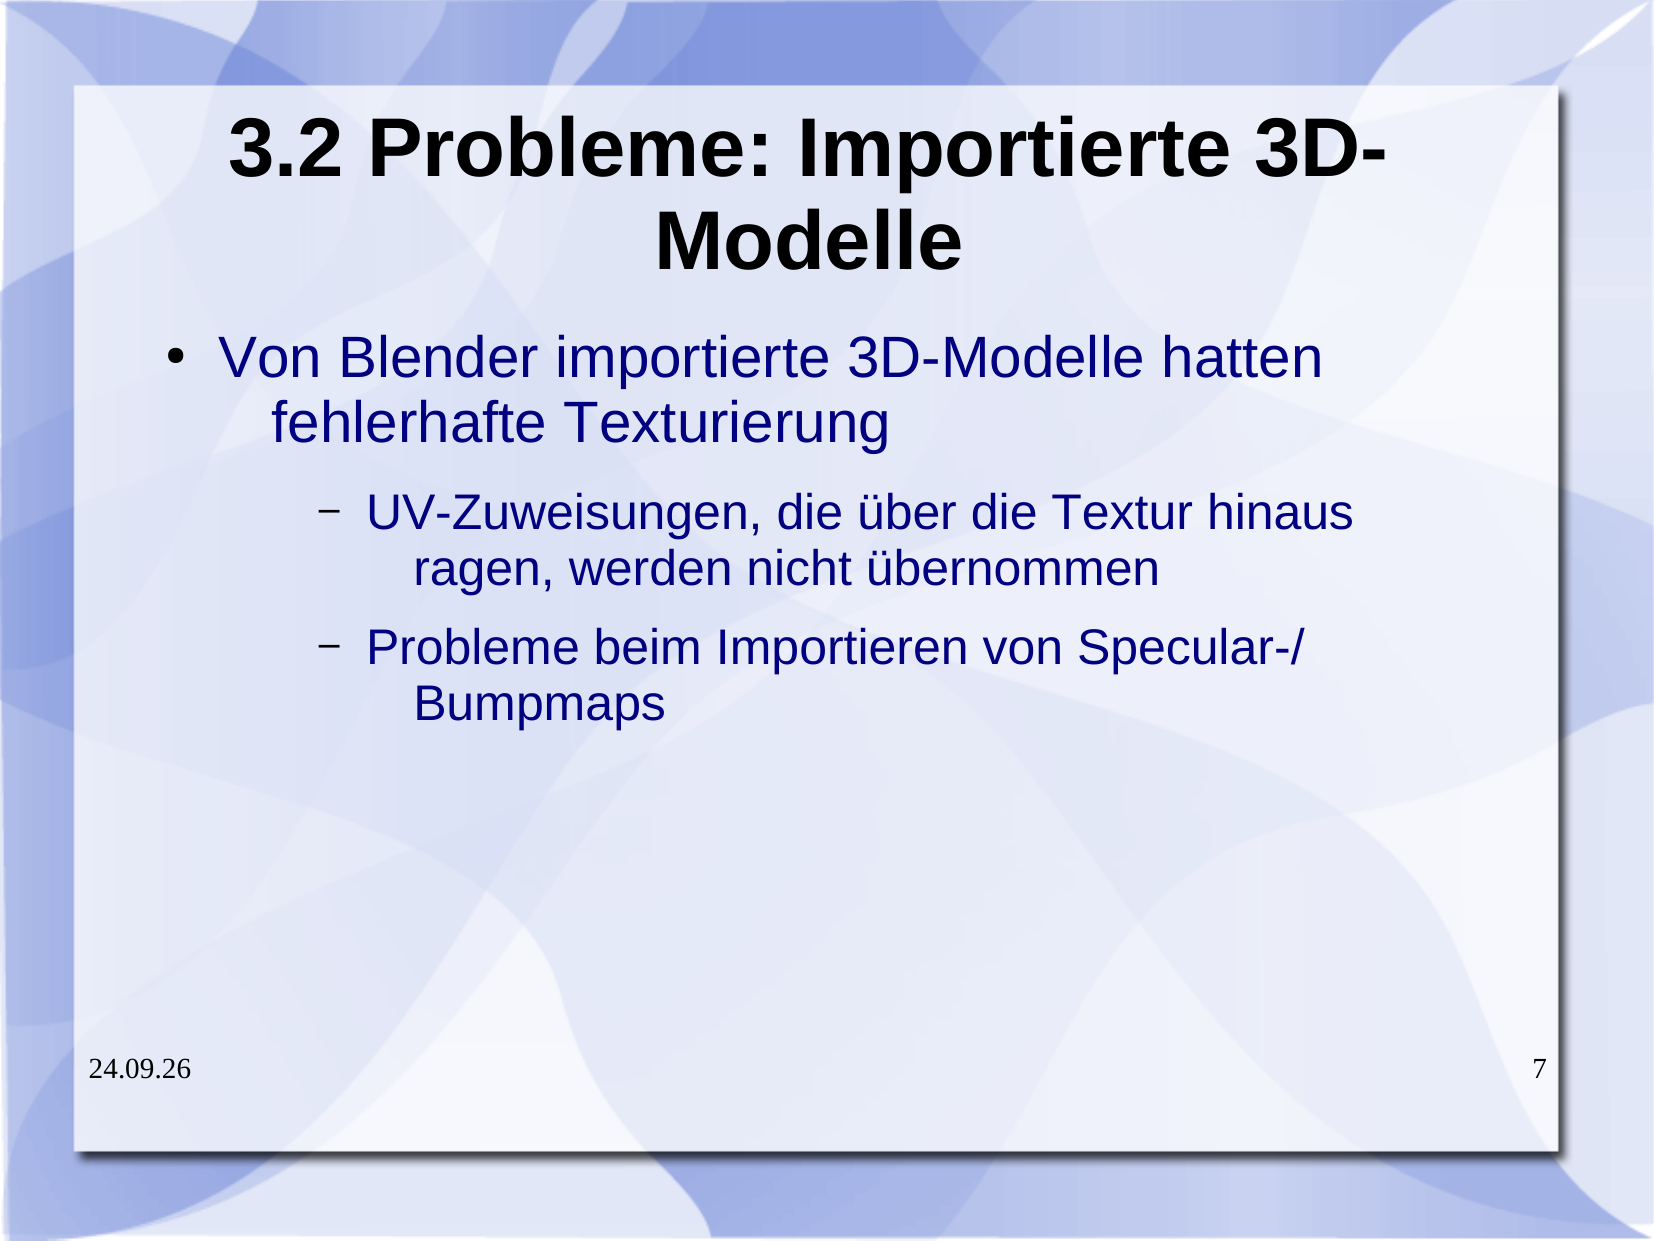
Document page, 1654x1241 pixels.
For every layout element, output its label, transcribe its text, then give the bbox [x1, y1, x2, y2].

picture [0, 0, 1654, 1241]
list Von Blender importierte 3D-Modelle hatten fehlerhafte Texturierung UV-Zuweisungen, die über die Textur hinaus ragen, werden nicht übernommen Probleme beim Importieren von Specular-/ Bumpmaps [129, 324, 1489, 975]
title 3.2 Probleme: Importierte 3D-Modelle [82, 90, 1536, 298]
